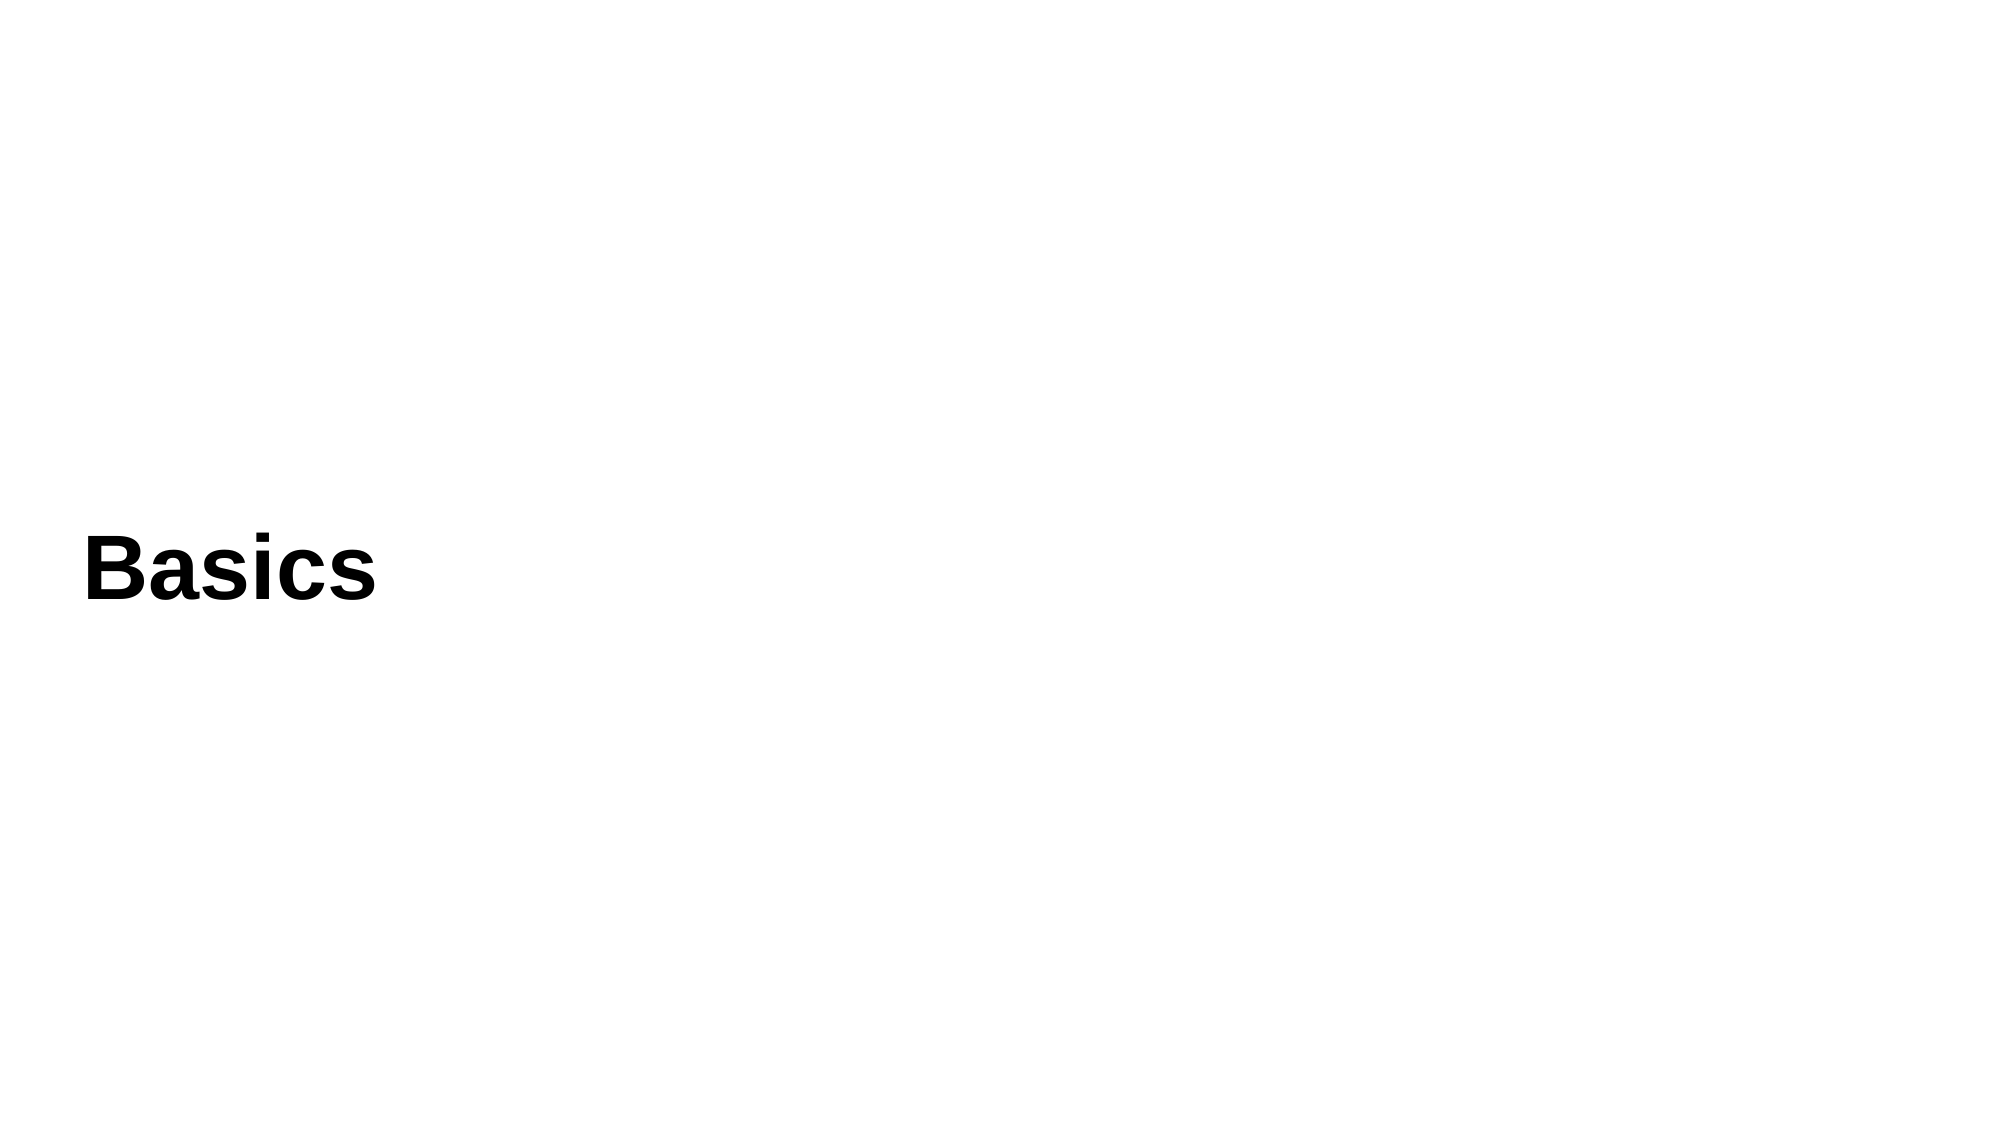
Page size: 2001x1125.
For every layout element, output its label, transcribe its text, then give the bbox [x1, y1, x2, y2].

title Basics [82, 506, 1918, 619]
